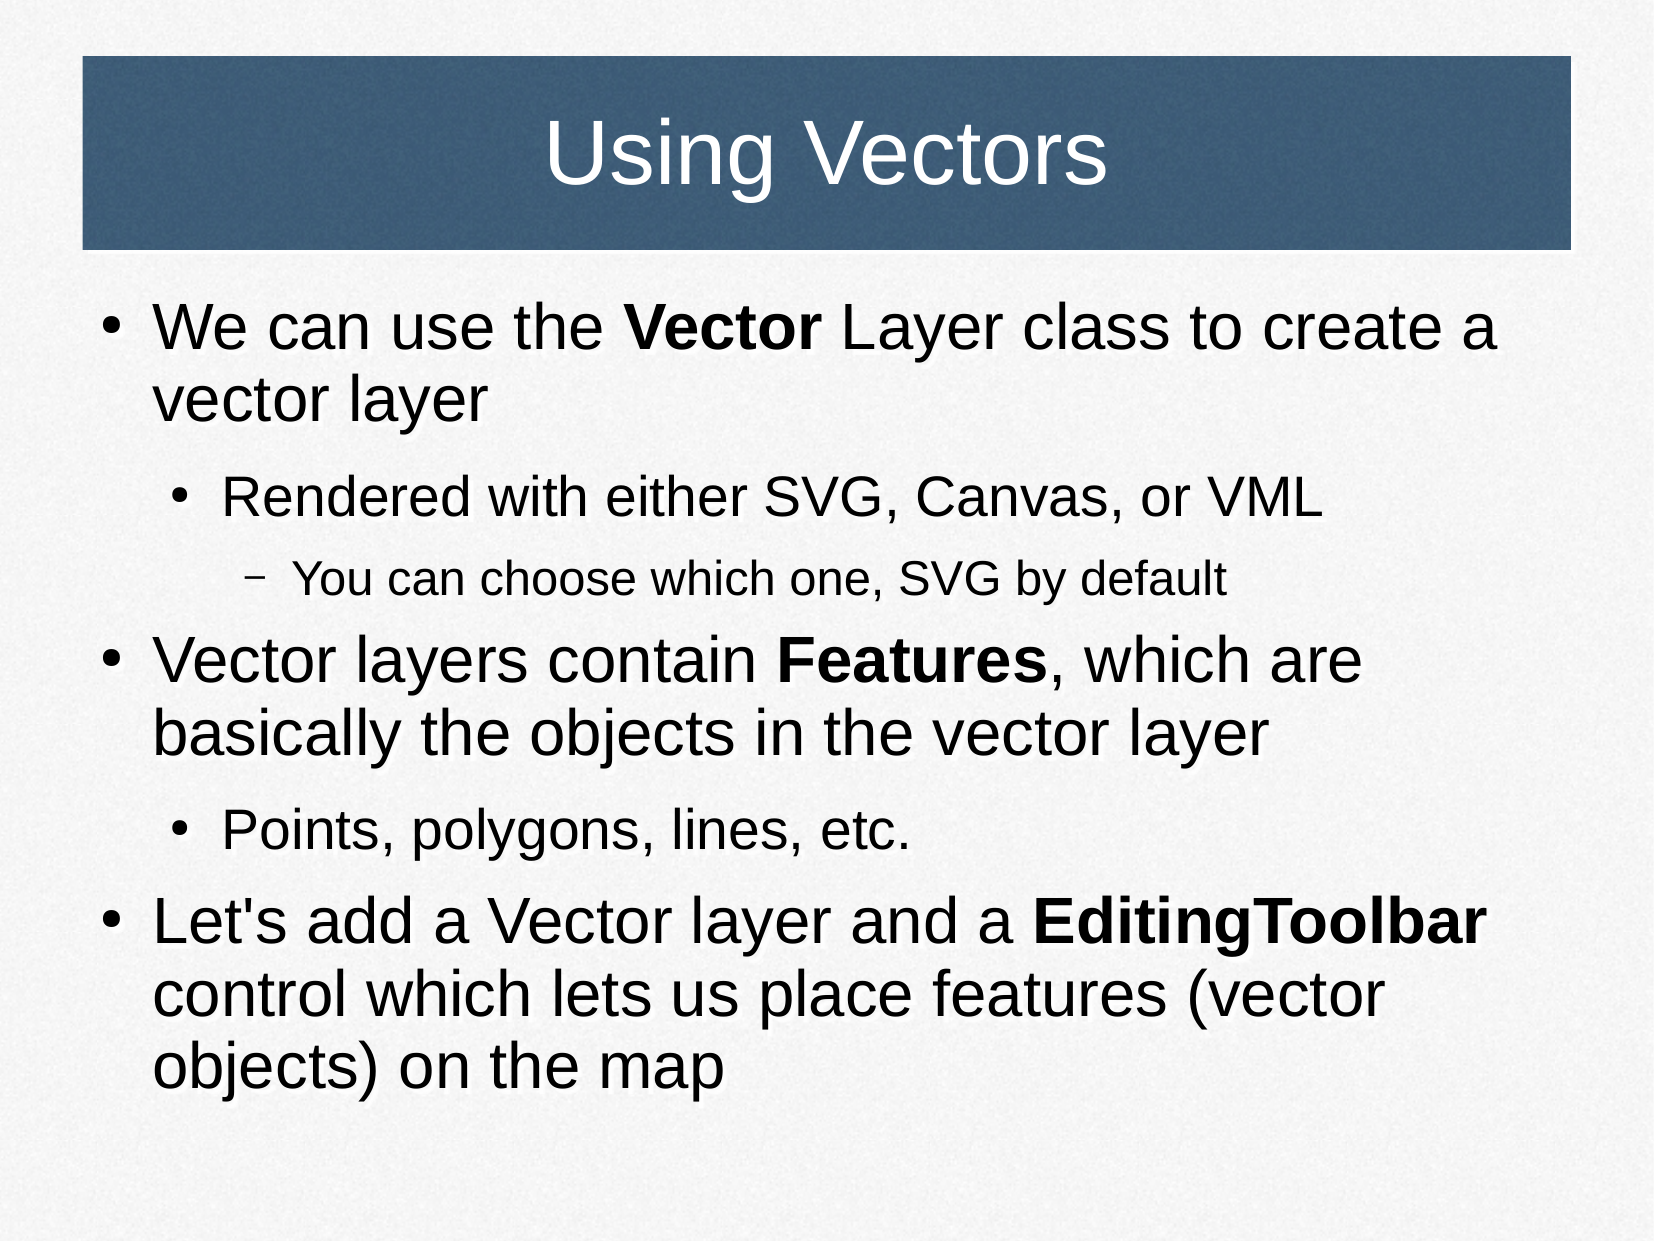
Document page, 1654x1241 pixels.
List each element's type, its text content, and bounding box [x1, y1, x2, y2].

picture [0, 0, 1654, 1241]
list We can use the Vector Layer class to create a vector layer Rendered with either SVG, Canvas, or VML You can choose which one, SVG by default Vector layers contain Features, which are basically the objects in the vector layer Points, polygons, lines, etc. Let's add a Vector layer and a EditingToolbar control which lets us place features (vector objects) on the map [82, 290, 1571, 1109]
title Using Vectors [82, 56, 1571, 250]
